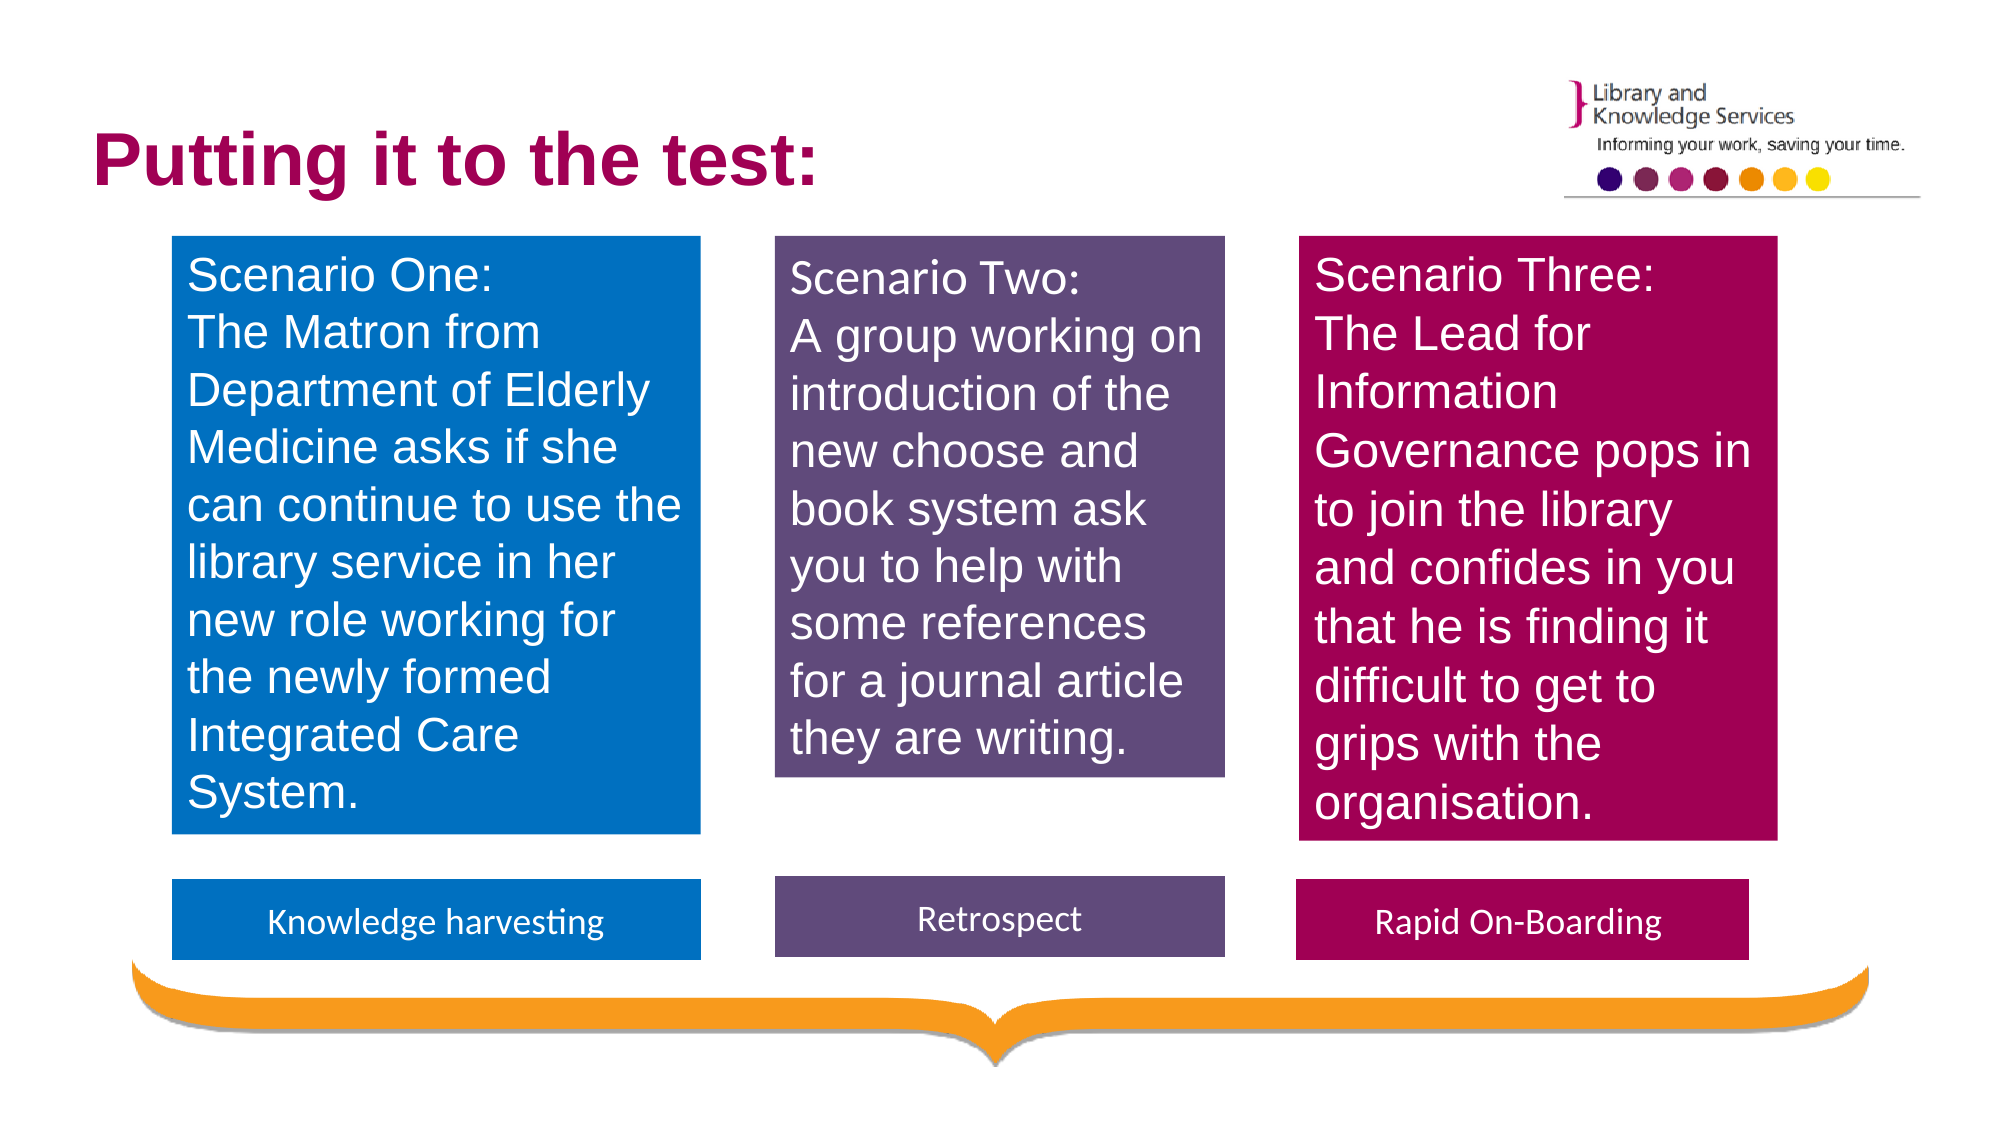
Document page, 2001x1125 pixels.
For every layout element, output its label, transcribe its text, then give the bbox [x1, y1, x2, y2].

text_box Knowledge harvesting [172, 879, 701, 959]
picture [132, 959, 1868, 1063]
text_box Scenario Three: The Lead for Information Governance pops in to join the library and confides in you that he is finding it difficult to get to grips with the organisation. [1299, 235, 1778, 841]
picture [1564, 76, 1923, 196]
text_box Rapid On-Boarding [1296, 879, 1749, 959]
text_box Retrospect [775, 876, 1225, 957]
text_box Scenario Two: A group working on introduction of the new choose and book system ask you to help with some references for a journal article they are writing. [774, 235, 1225, 778]
title Putting it to the test: [77, 62, 1218, 210]
text_box Scenario One: The Matron from Department of Elderly Medicine asks if she can continue to use the library service in her new role working for the newly formed Integrated Care System. [171, 235, 701, 835]
